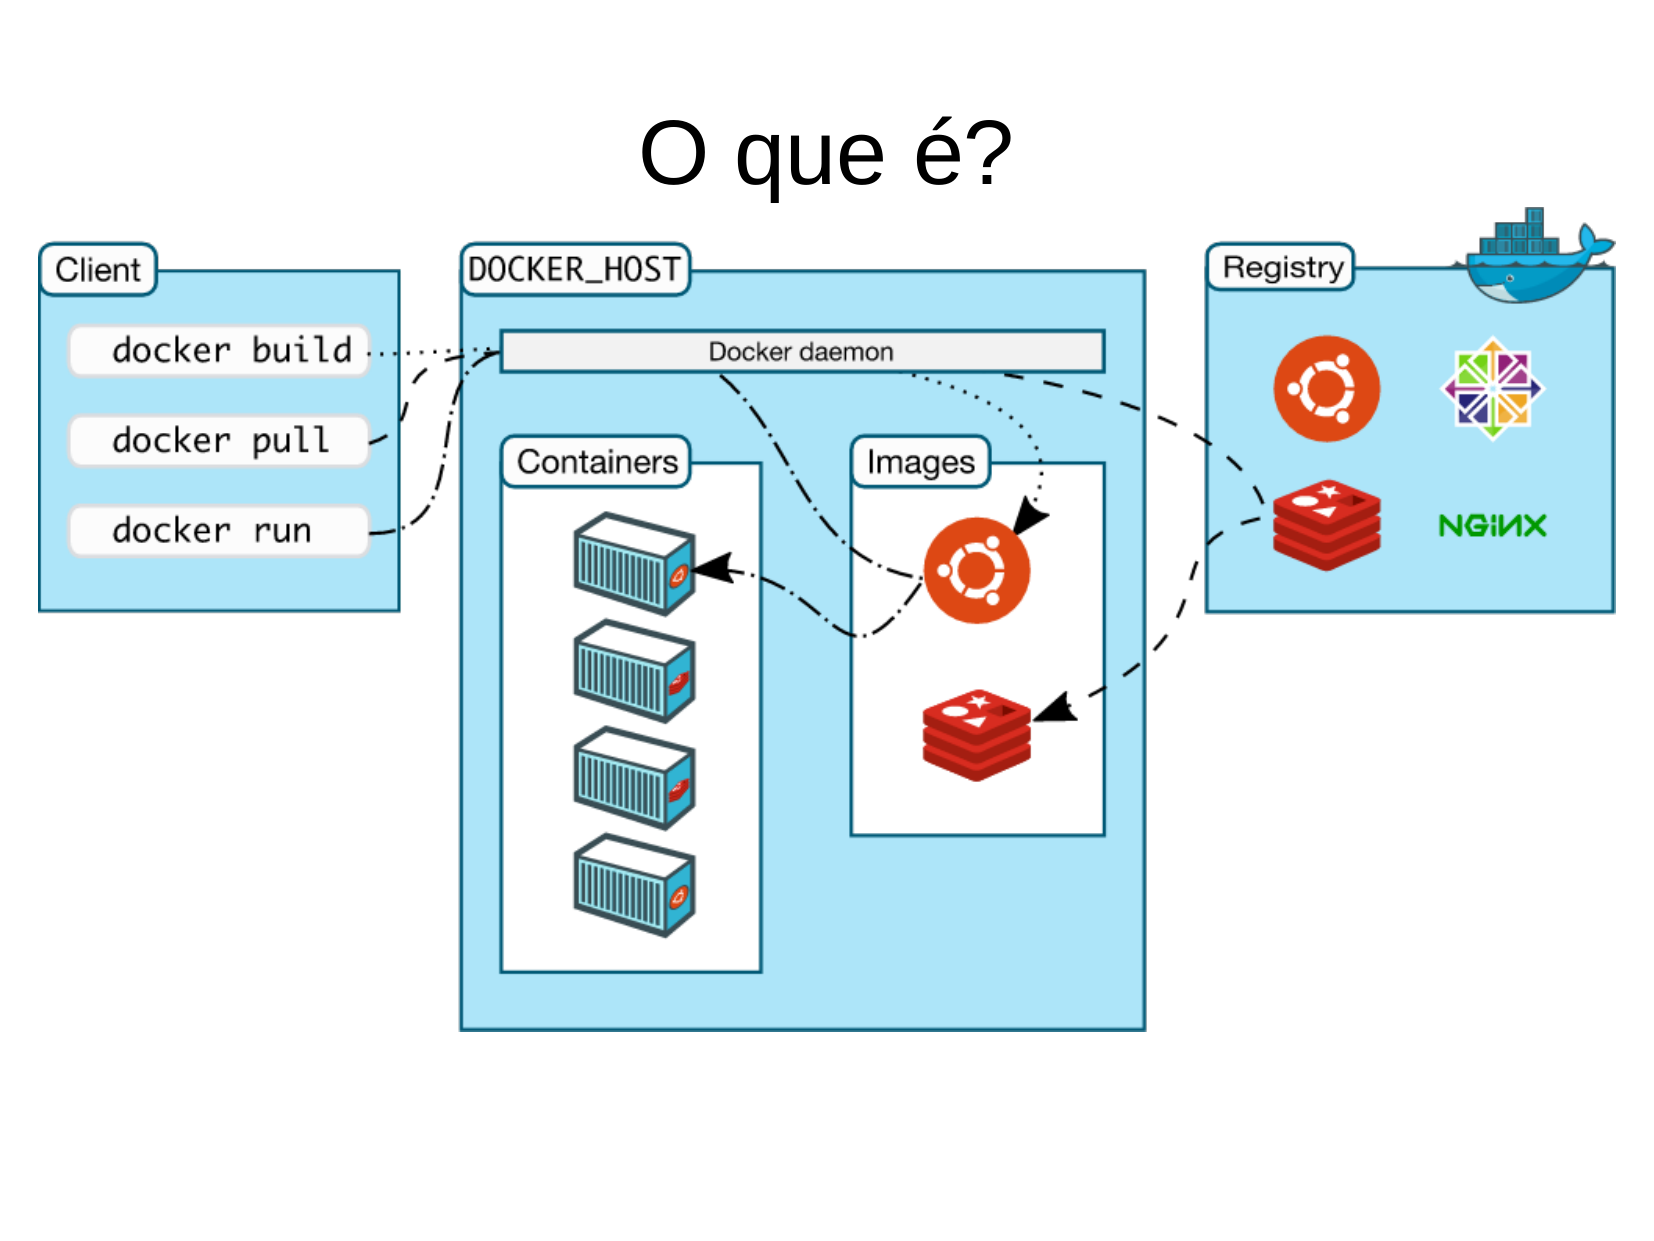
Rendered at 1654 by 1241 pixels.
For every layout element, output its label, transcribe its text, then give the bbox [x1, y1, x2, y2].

picture [41, 246, 397, 609]
title O que é? [82, 49, 1571, 207]
picture [38, 207, 1616, 1033]
